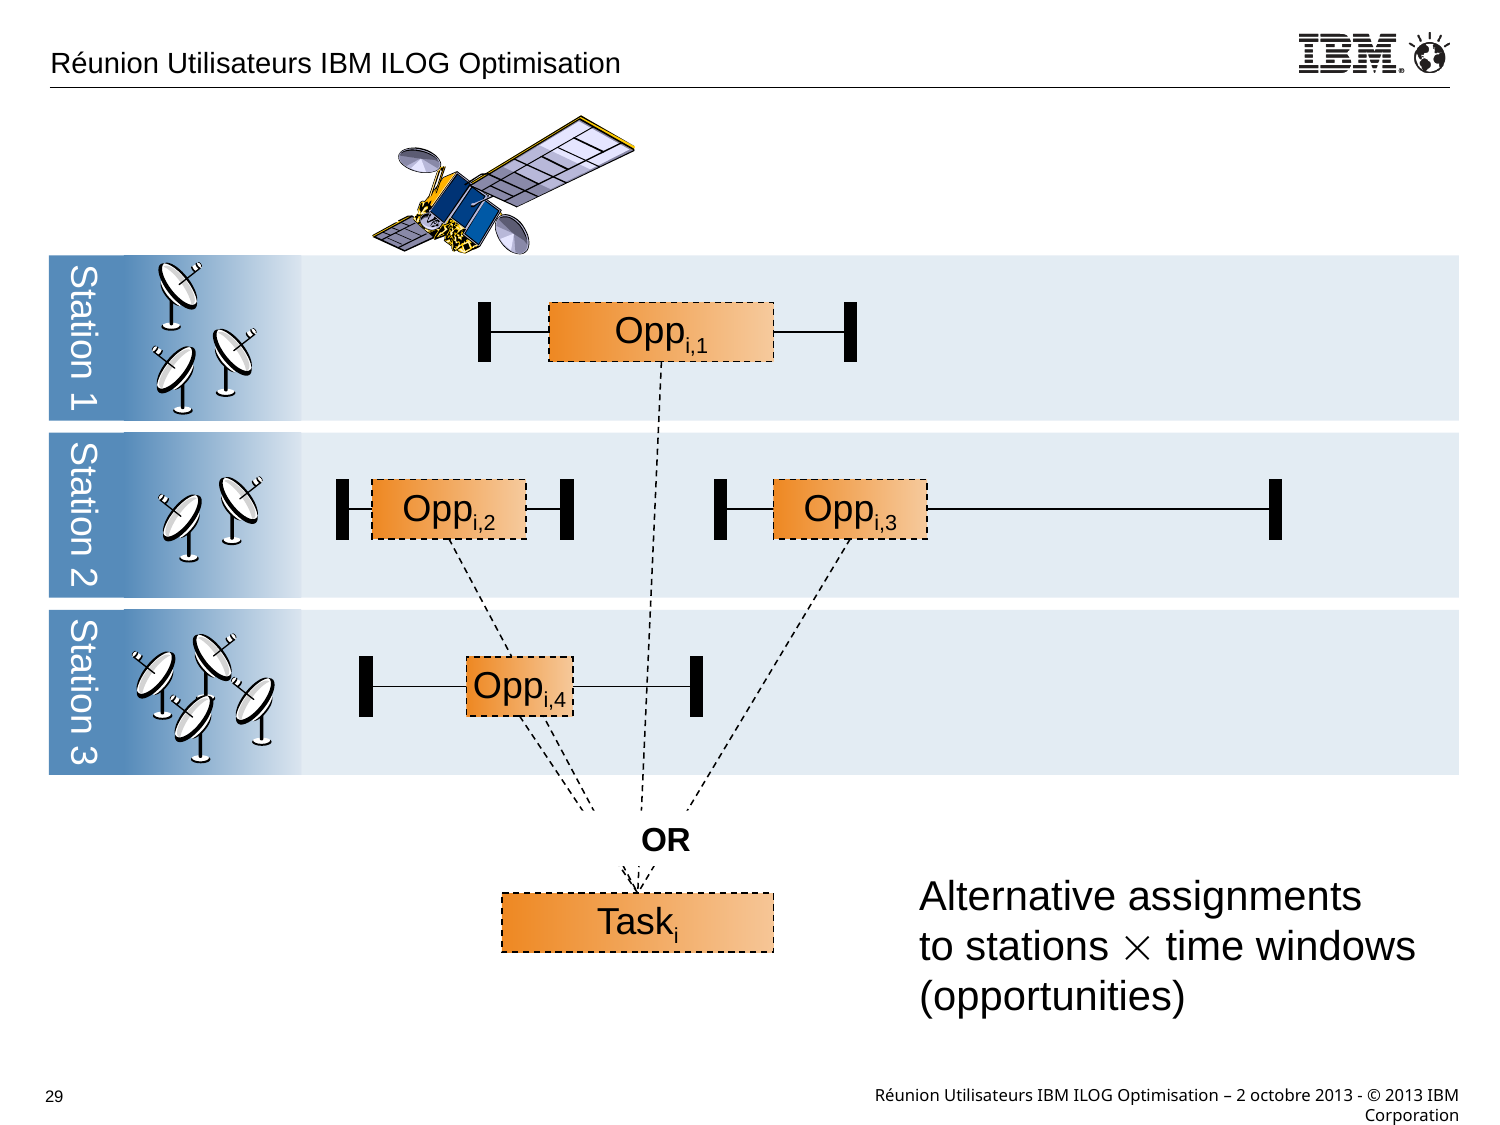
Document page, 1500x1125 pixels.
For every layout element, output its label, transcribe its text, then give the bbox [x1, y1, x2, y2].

text_box [124, 609, 1459, 775]
picture [155, 260, 205, 331]
text_box [124, 432, 1459, 598]
text_box Station 2 [48, 432, 124, 598]
text_box OR [567, 810, 706, 866]
text_box Oppi,1 [549, 302, 774, 362]
text_box Alternative assignments to stations  time windows (opportunities) [845, 860, 1432, 1027]
picture [128, 632, 278, 764]
picture [148, 344, 199, 415]
picture [1299, 32, 1450, 73]
text_box Station 3 [48, 609, 124, 775]
picture [210, 326, 260, 397]
picture [216, 474, 266, 546]
picture [155, 492, 205, 563]
text_box Oppi,4 [466, 656, 573, 717]
text_box Oppi,2 [372, 479, 526, 539]
text_box Oppi,3 [773, 479, 928, 539]
text_box Station 1 [48, 255, 124, 421]
text_box Taski [501, 893, 774, 953]
picture [372, 113, 637, 255]
text_box [124, 255, 1459, 421]
